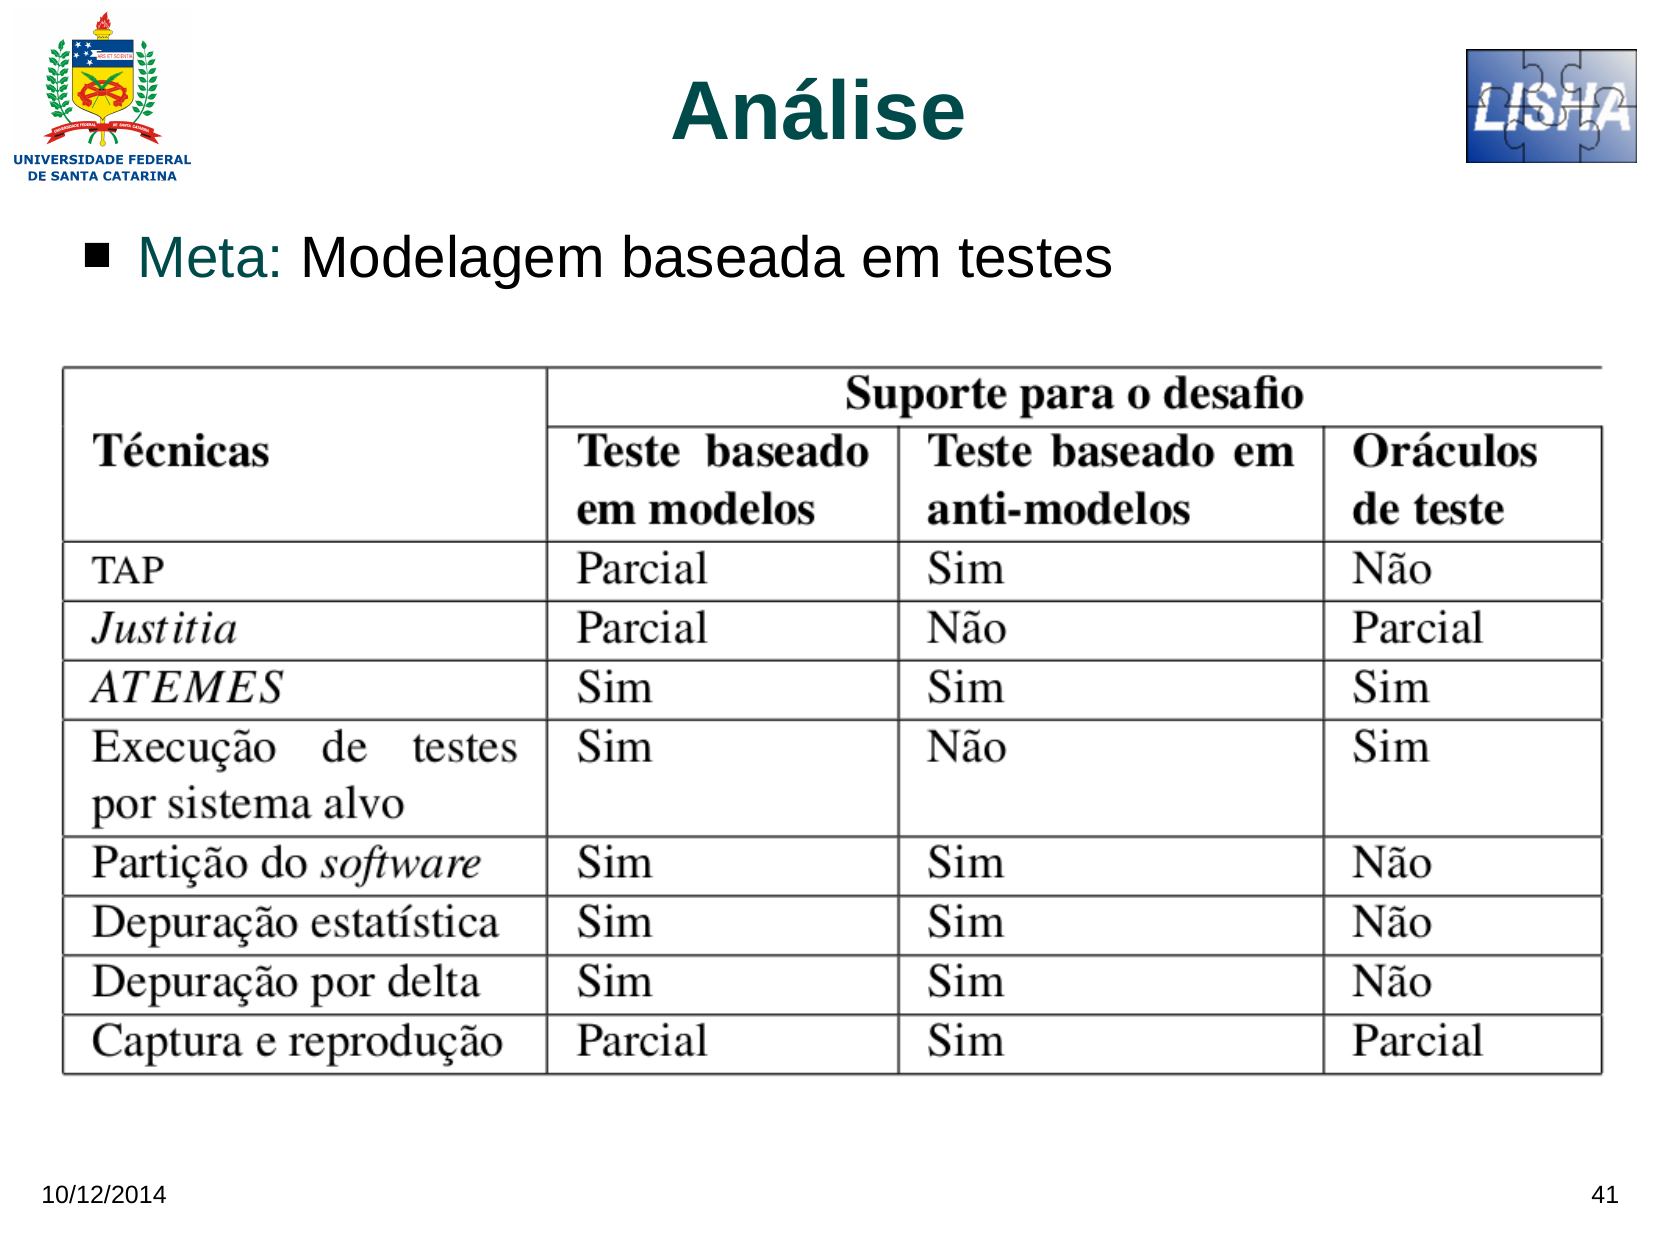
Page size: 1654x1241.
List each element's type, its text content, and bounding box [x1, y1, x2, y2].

title Análise [212, 61, 1426, 174]
picture [13, 6, 191, 181]
picture [56, 360, 1612, 1081]
list Meta: Modelagem baseada em testes [37, 225, 1613, 1163]
picture [1466, 49, 1637, 163]
